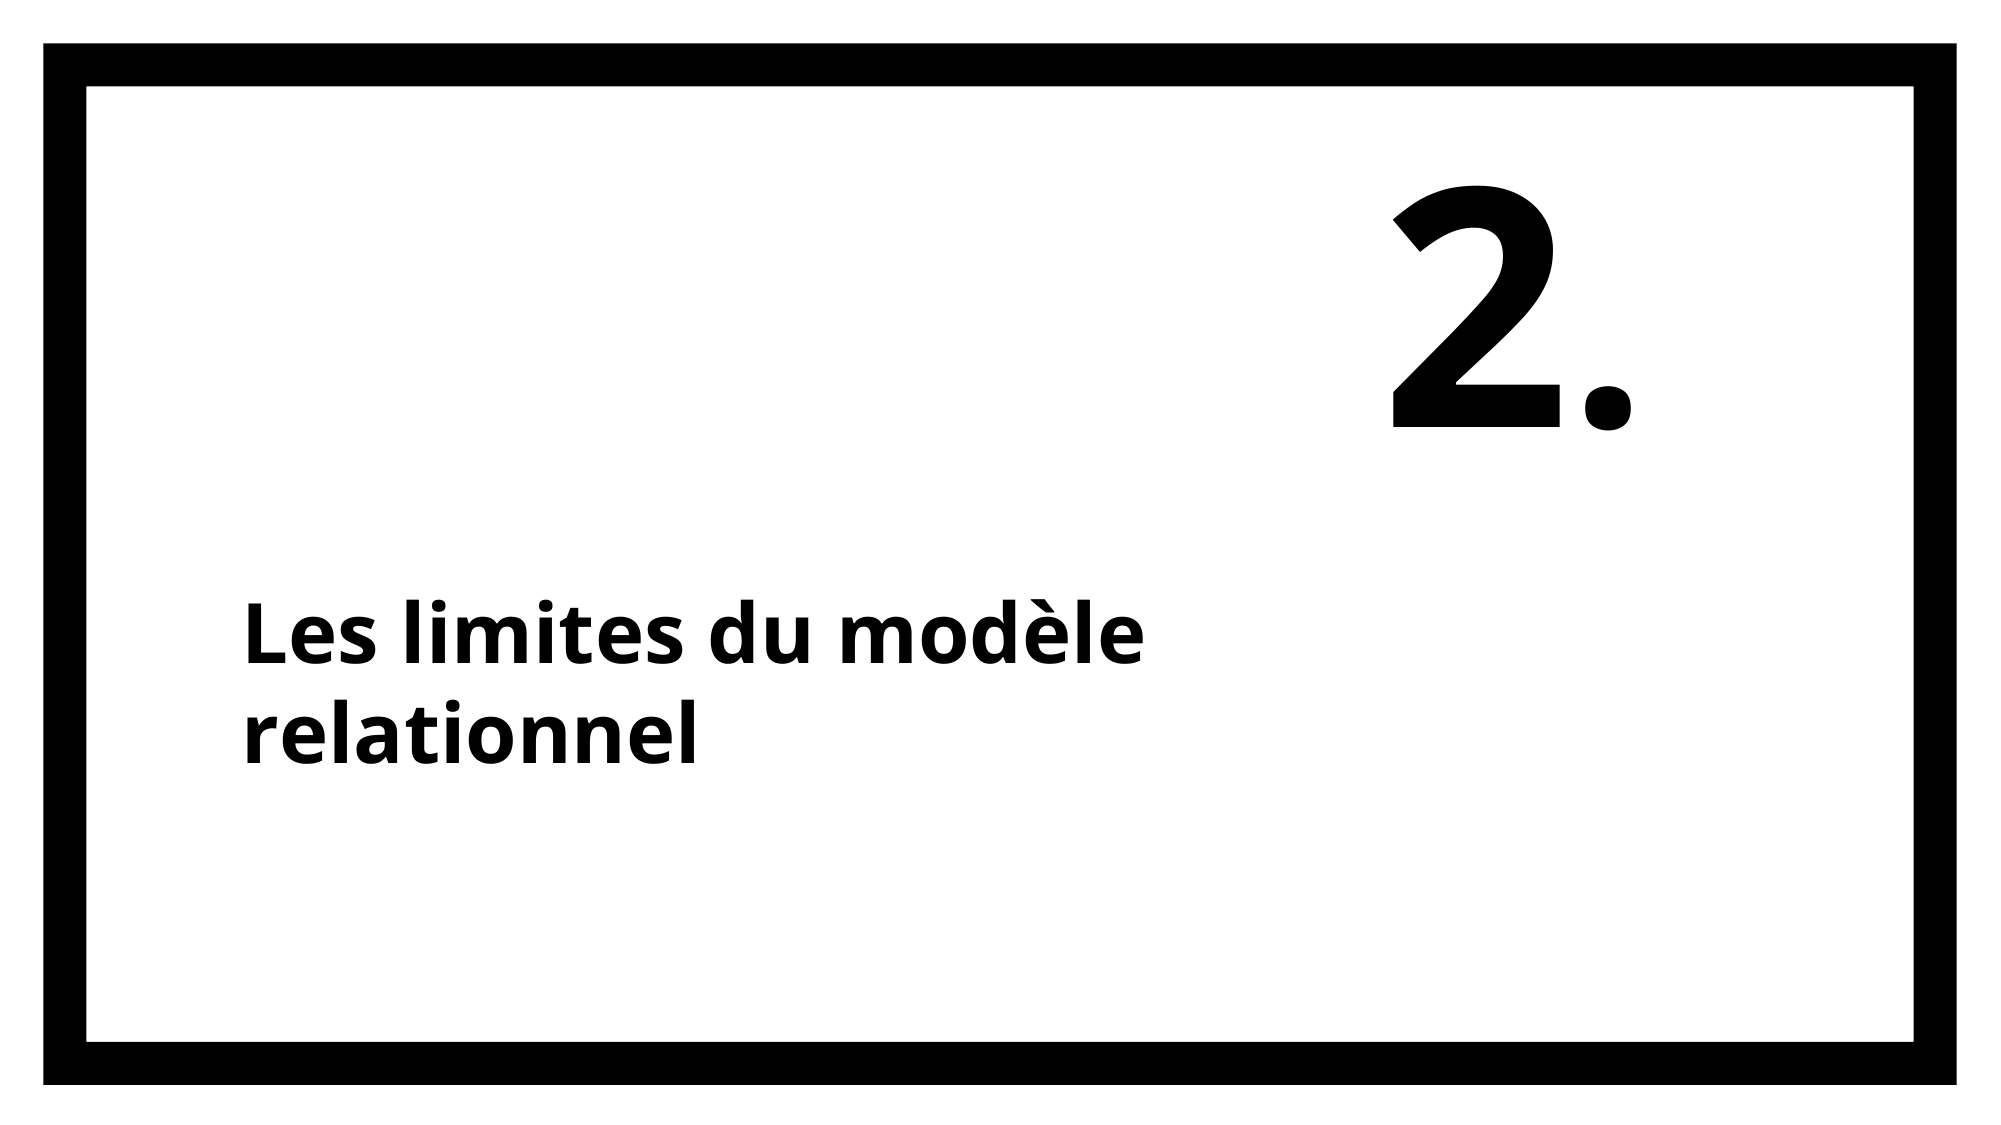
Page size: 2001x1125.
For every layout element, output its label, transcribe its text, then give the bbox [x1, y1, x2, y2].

title Les limites du modèle relationnel [221, 546, 1305, 801]
text_box 2. [1360, 73, 1849, 497]
